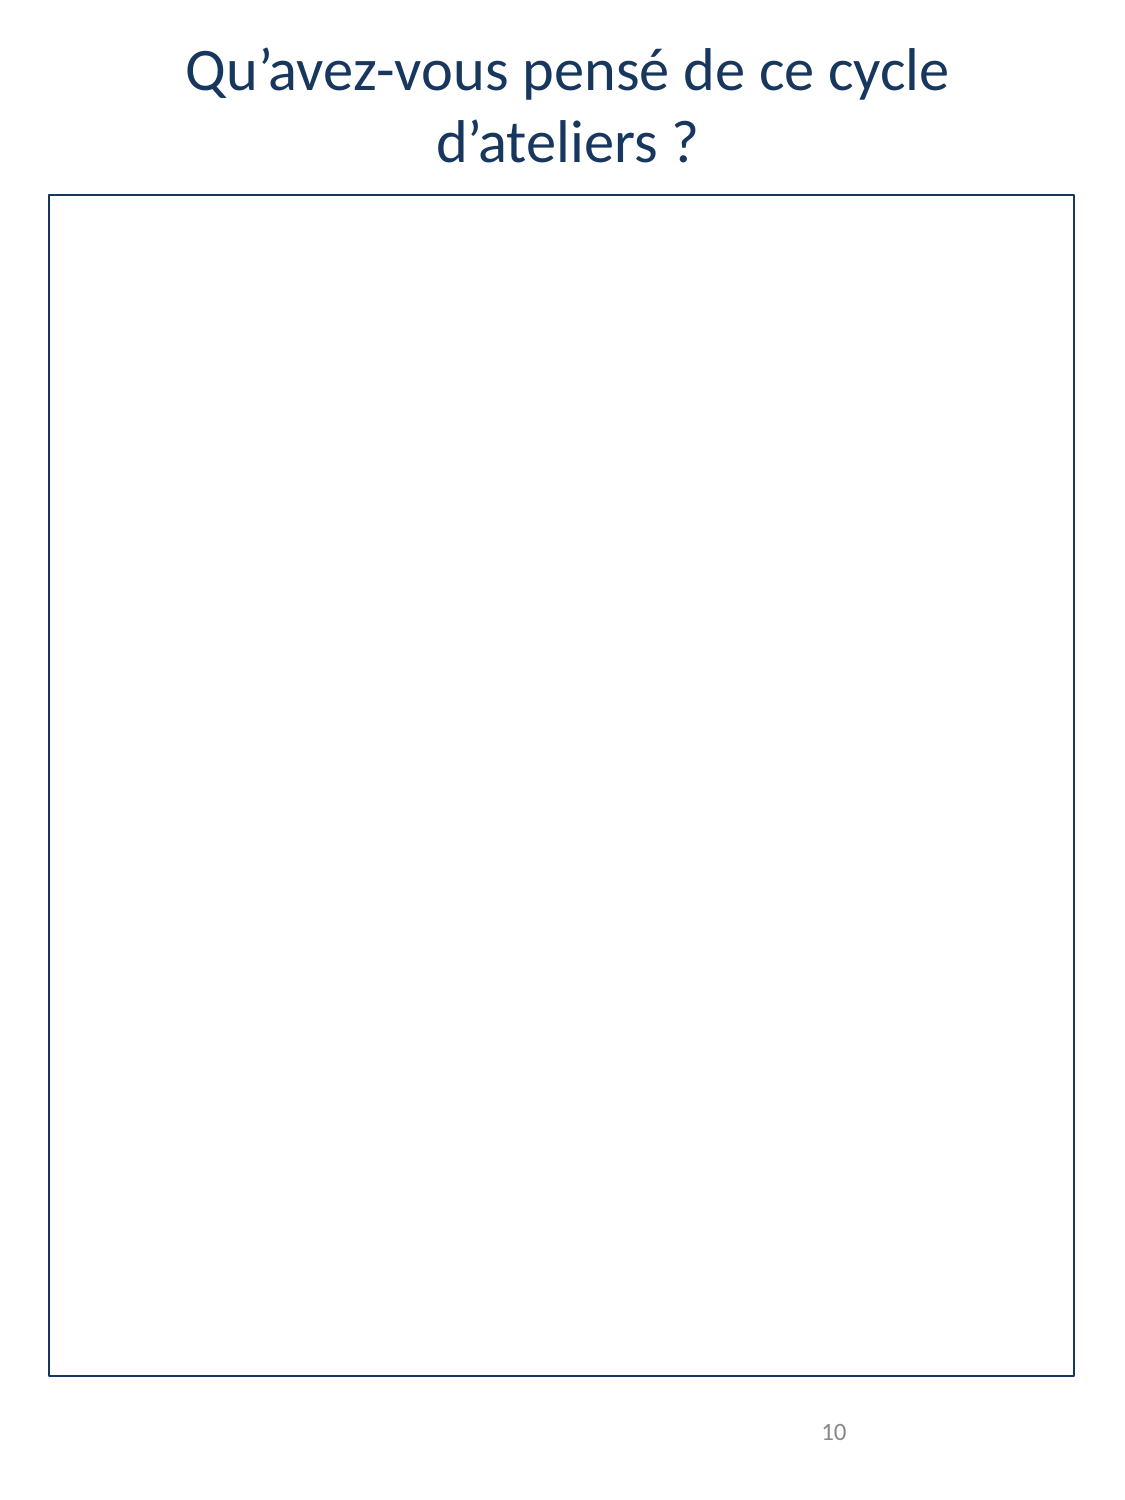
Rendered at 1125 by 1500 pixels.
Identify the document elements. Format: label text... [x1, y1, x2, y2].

title Qu’avez-vous pensé de ce cycle d’ateliers ? [90, 22, 1047, 124]
text_box 10 [806, 1390, 1069, 1471]
text_box [48, 194, 1074, 1377]
